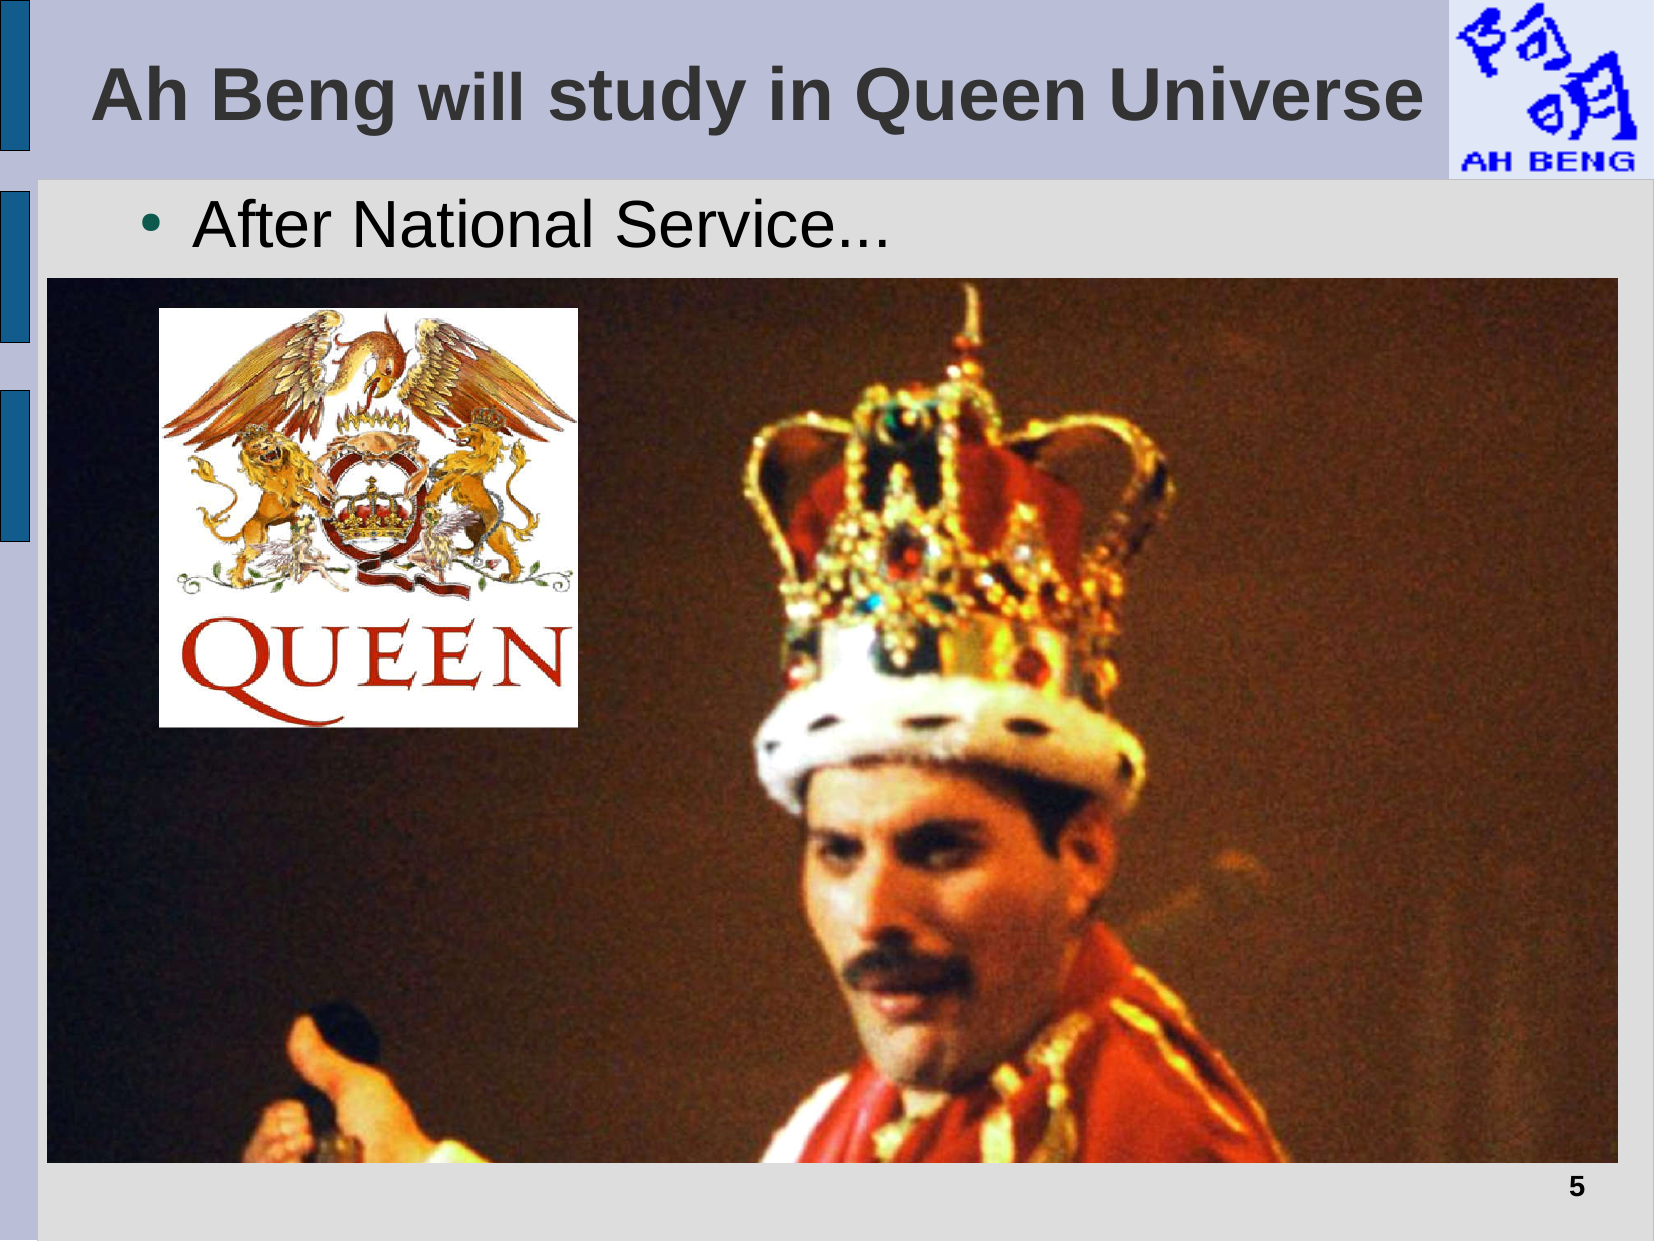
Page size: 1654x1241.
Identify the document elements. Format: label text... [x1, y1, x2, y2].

picture [1449, 0, 1654, 179]
title Ah Beng will study in Queen Universe [79, 19, 1437, 170]
picture [47, 278, 1618, 1163]
list After National Service... [121, 187, 1552, 266]
